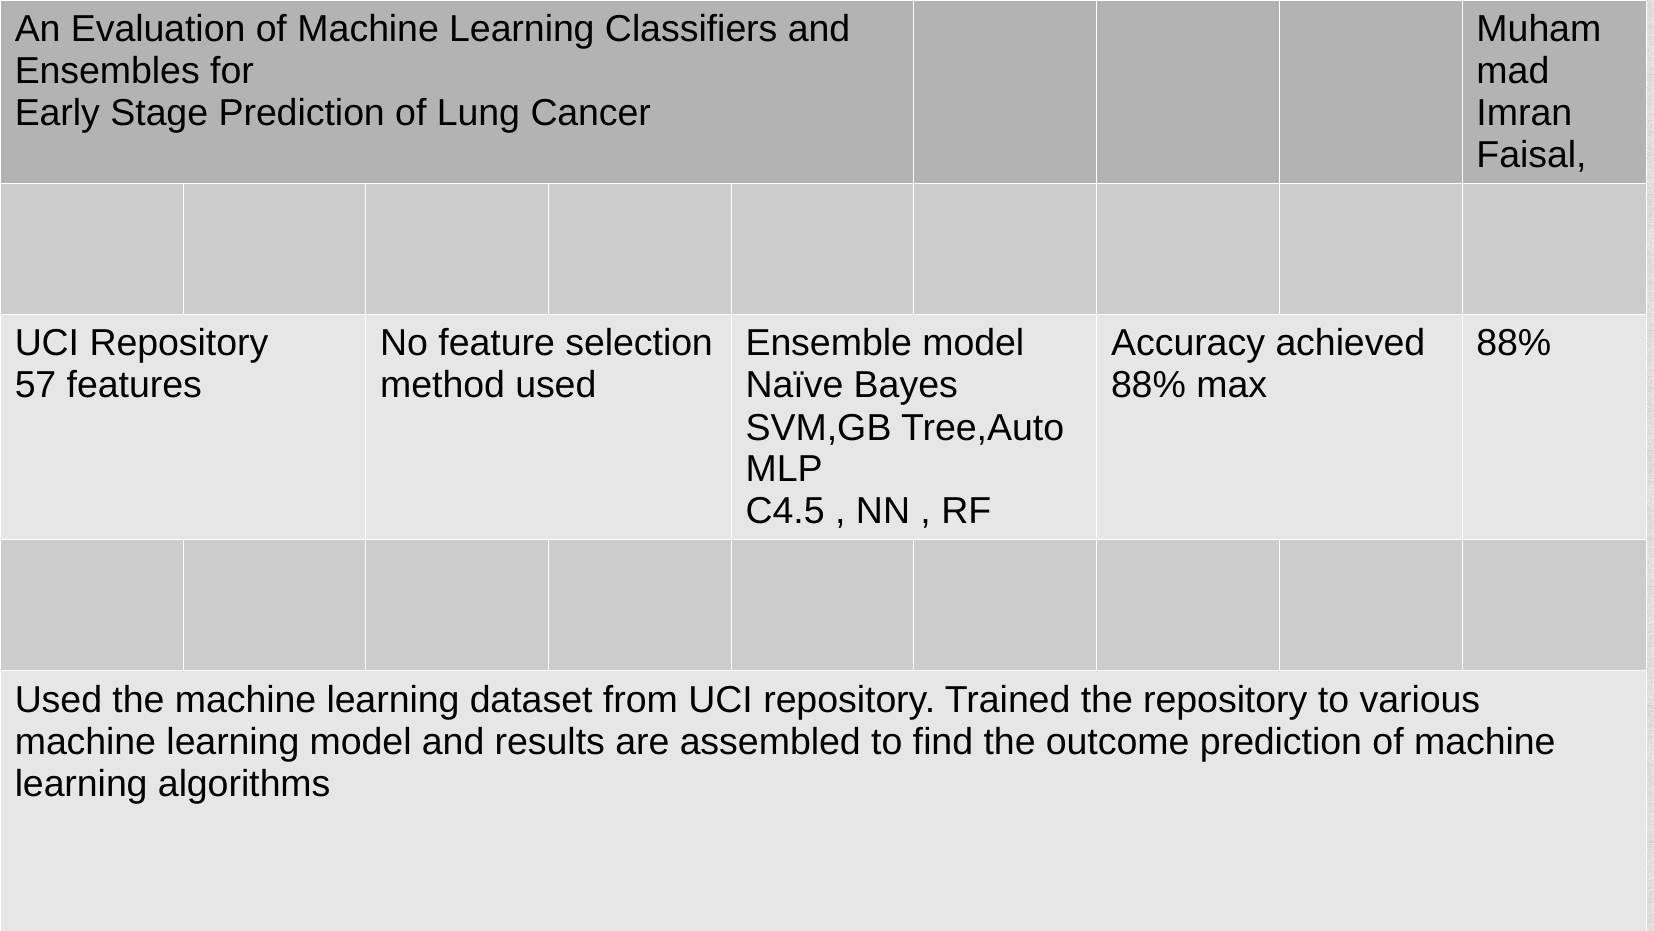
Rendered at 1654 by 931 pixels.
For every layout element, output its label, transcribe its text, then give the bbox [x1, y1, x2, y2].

table_cell [184, 540, 365, 670]
table_cell Ensemble model Naïve Bayes SVM,GB Tree,Auto MLP C4.5 , NN , RF [732, 315, 1096, 539]
table_cell [732, 184, 913, 314]
table_cell [549, 540, 731, 670]
picture [1647, 0, 1654, 931]
table_cell [1, 184, 183, 314]
table_cell [914, 540, 1096, 670]
table_cell [1097, 540, 1279, 670]
table_cell [366, 184, 548, 314]
table_cell [1463, 184, 1646, 314]
table_cell [1, 540, 183, 670]
table_cell [1280, 184, 1462, 314]
table_cell [1280, 540, 1462, 670]
table_header Muhammad Imran Faisal, [1463, 1, 1646, 183]
table_cell [366, 540, 548, 670]
table_cell UCI Repository 57 features [1, 315, 365, 539]
table_cell [1463, 540, 1646, 670]
table_cell Accuracy achieved 88% max [1097, 315, 1462, 539]
table_cell 88% [1463, 315, 1646, 539]
table_cell No feature selection method used [366, 315, 731, 539]
table_header [914, 1, 1096, 183]
table_cell [1097, 184, 1279, 314]
table_cell [732, 540, 913, 670]
table_cell Used the machine learning dataset from UCI repository. Trained the repository to various machine learning model and results are assembled to find the outcome prediction of machine learning algorithms [1, 671, 1646, 931]
table_cell [549, 184, 731, 314]
table_header [1097, 1, 1279, 183]
table_header [1280, 1, 1462, 183]
table_header An Evaluation of Machine Learning Classifiers and Ensembles for Early Stage Prediction of Lung Cancer [1, 1, 913, 183]
table_cell [184, 184, 365, 314]
table_cell [914, 184, 1096, 314]
